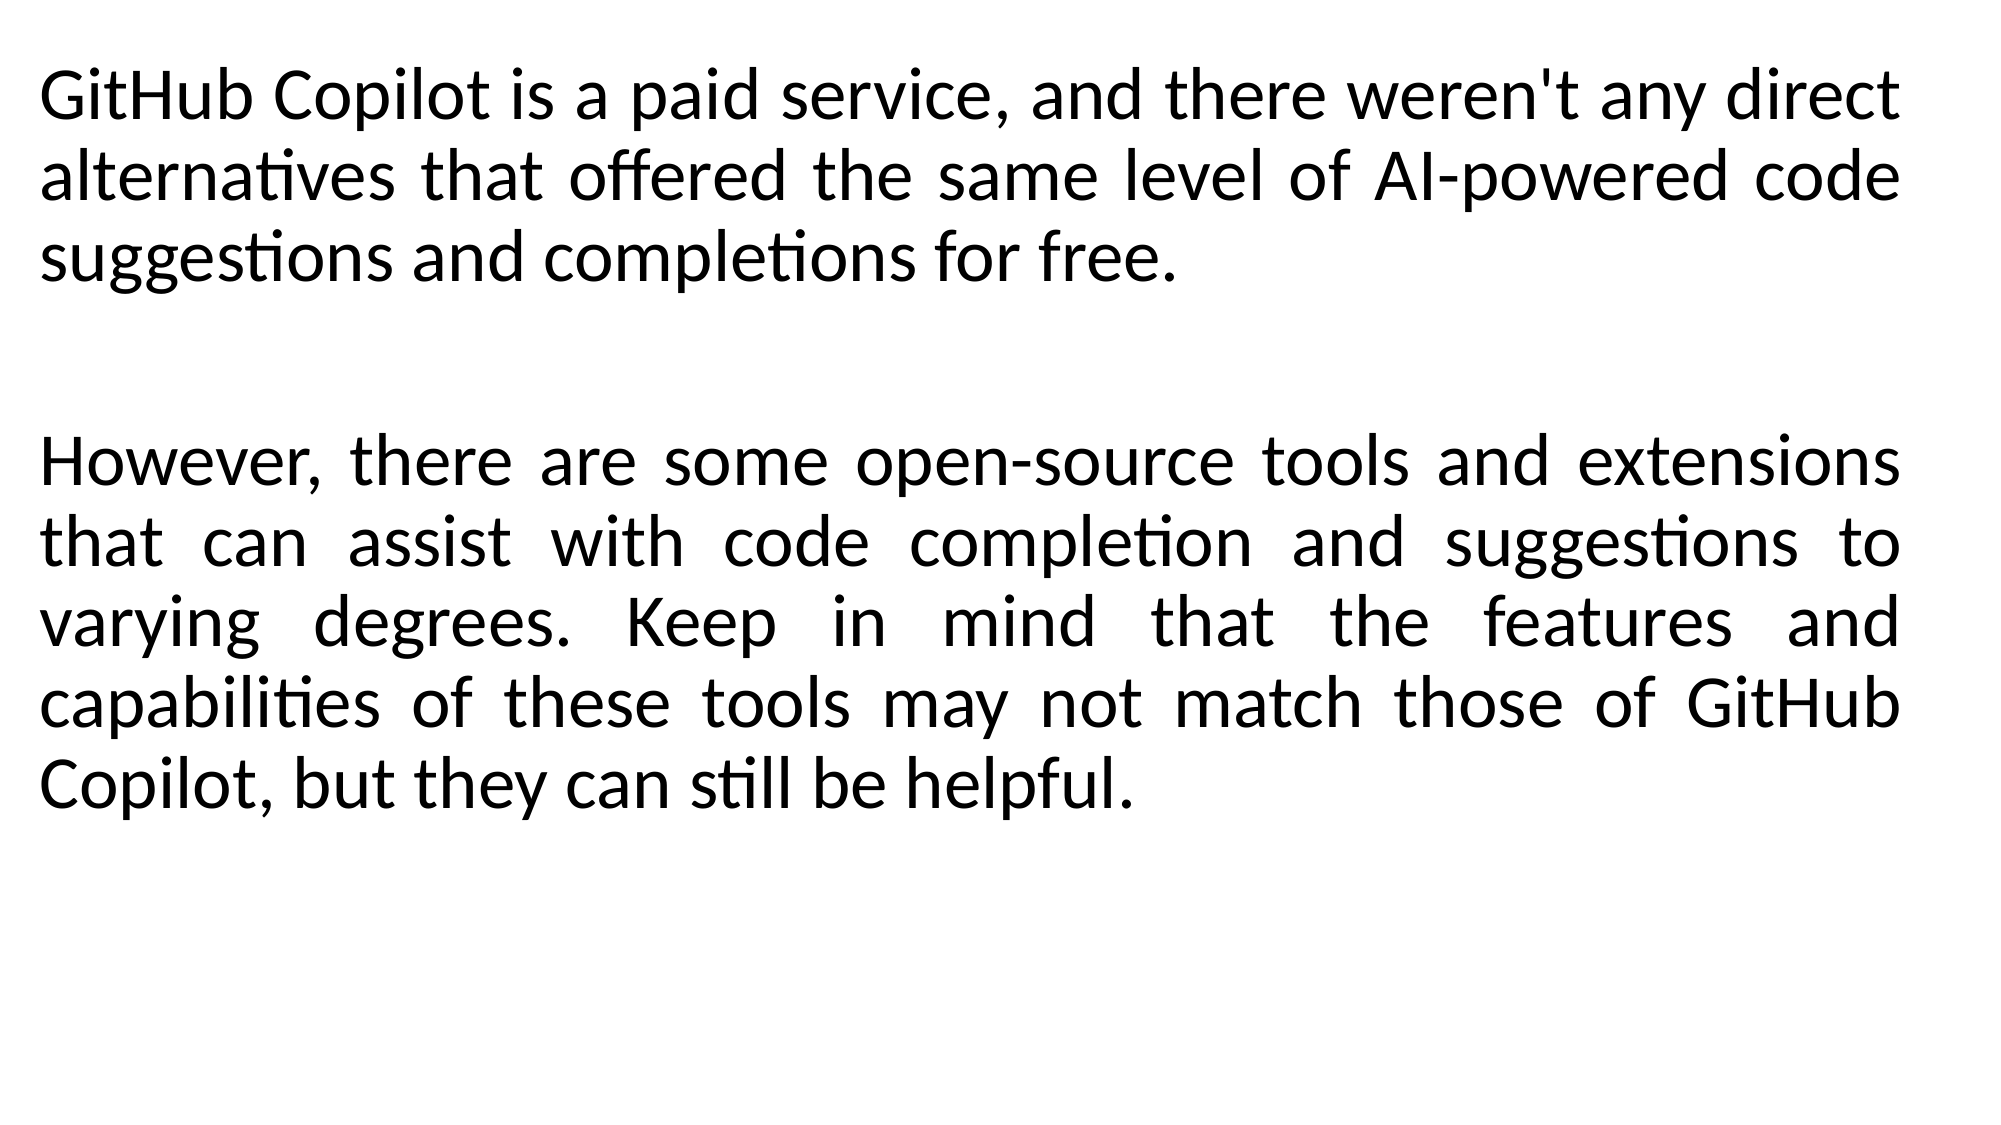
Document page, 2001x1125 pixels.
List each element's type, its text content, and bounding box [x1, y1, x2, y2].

list GitHub Copilot is a paid service, and there weren't any direct alternatives that offered the same level of AI-powered code suggestions and completions for free. However, there are some open-source tools and extensions that can assist with code completion and suggestions to varying degrees. Keep in mind that the features and capabilities of these tools may not match those of GitHub Copilot, but they can still be helpful. [24, 47, 1968, 1094]
